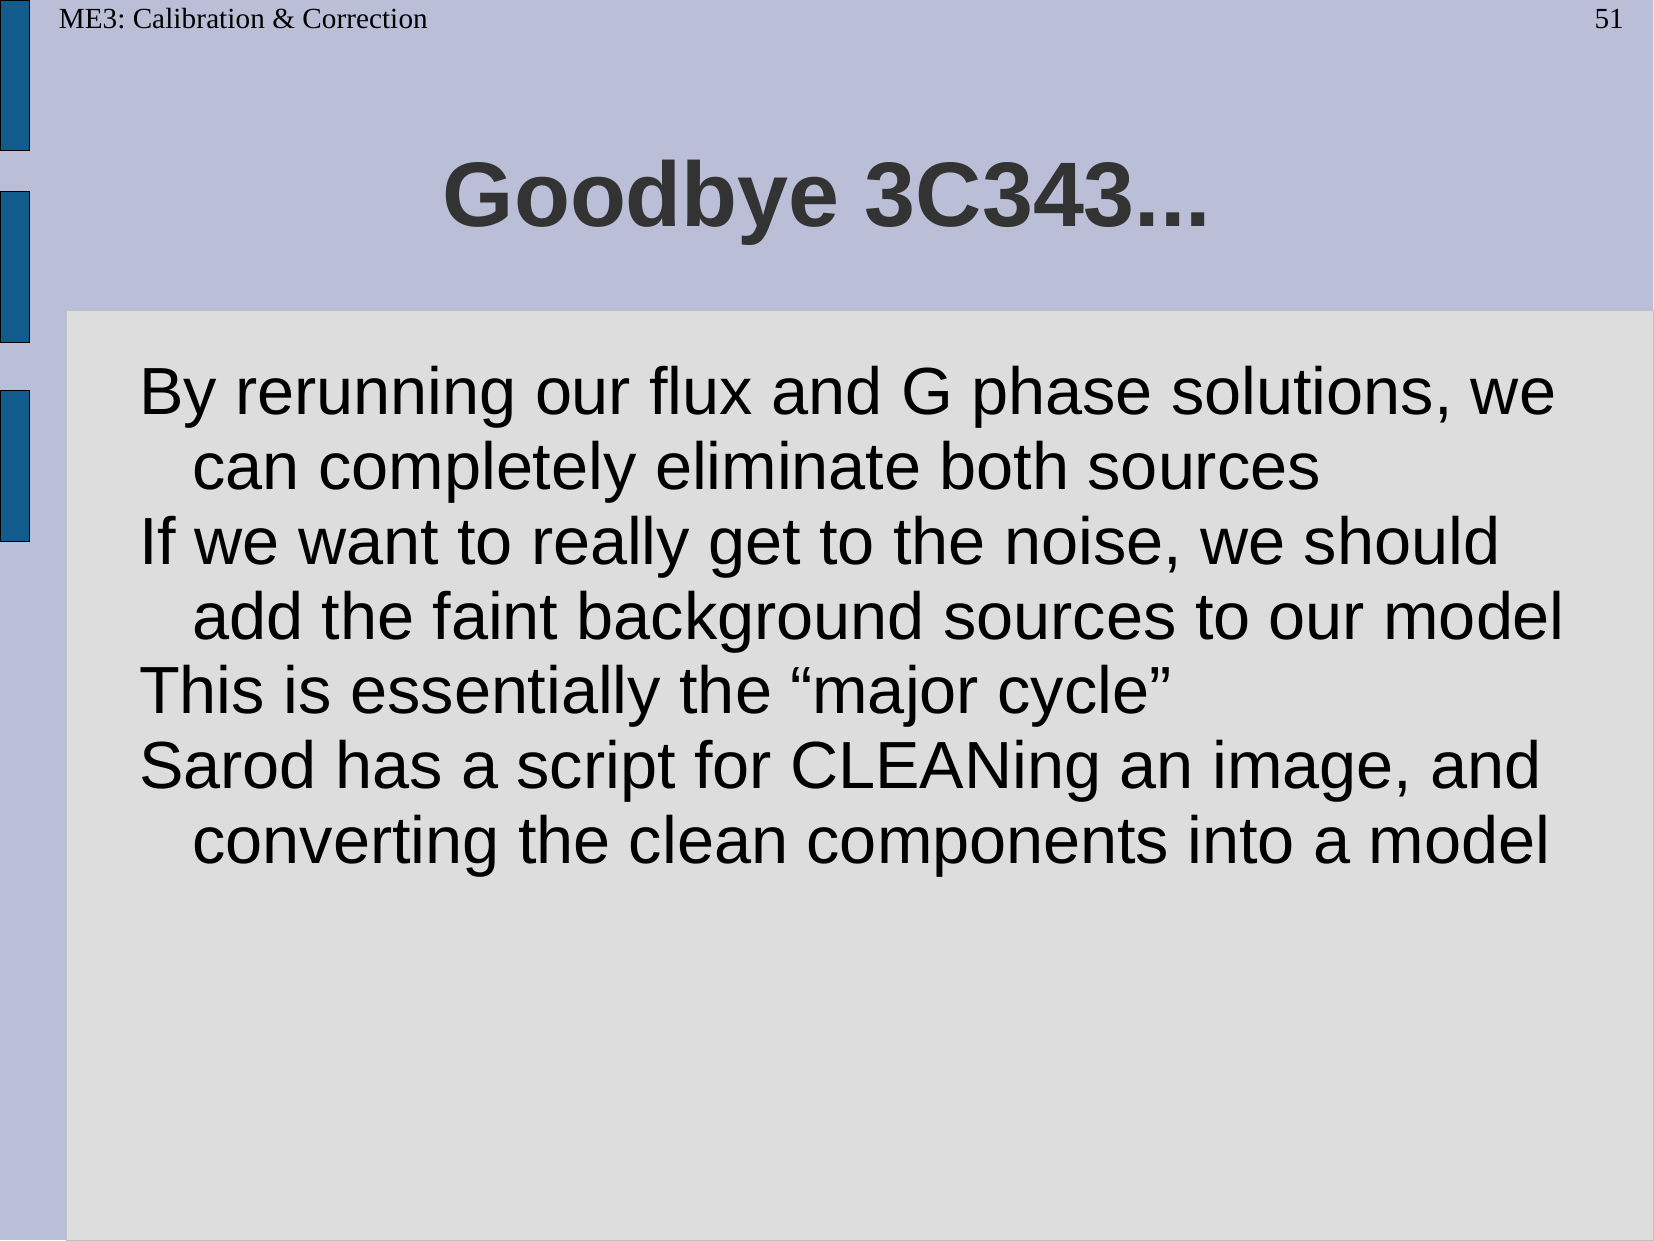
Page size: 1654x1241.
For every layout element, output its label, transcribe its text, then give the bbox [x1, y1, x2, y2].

list By rerunning our flux and G phase solutions, we can completely eliminate both sources If we want to really get to the noise, we should add the faint background sources to our model This is essentially the “major cycle” Sarod has a script for CLEANing an image, and converting the clean components into a model [121, 354, 1595, 1133]
title Goodbye 3C343... [121, 98, 1534, 291]
